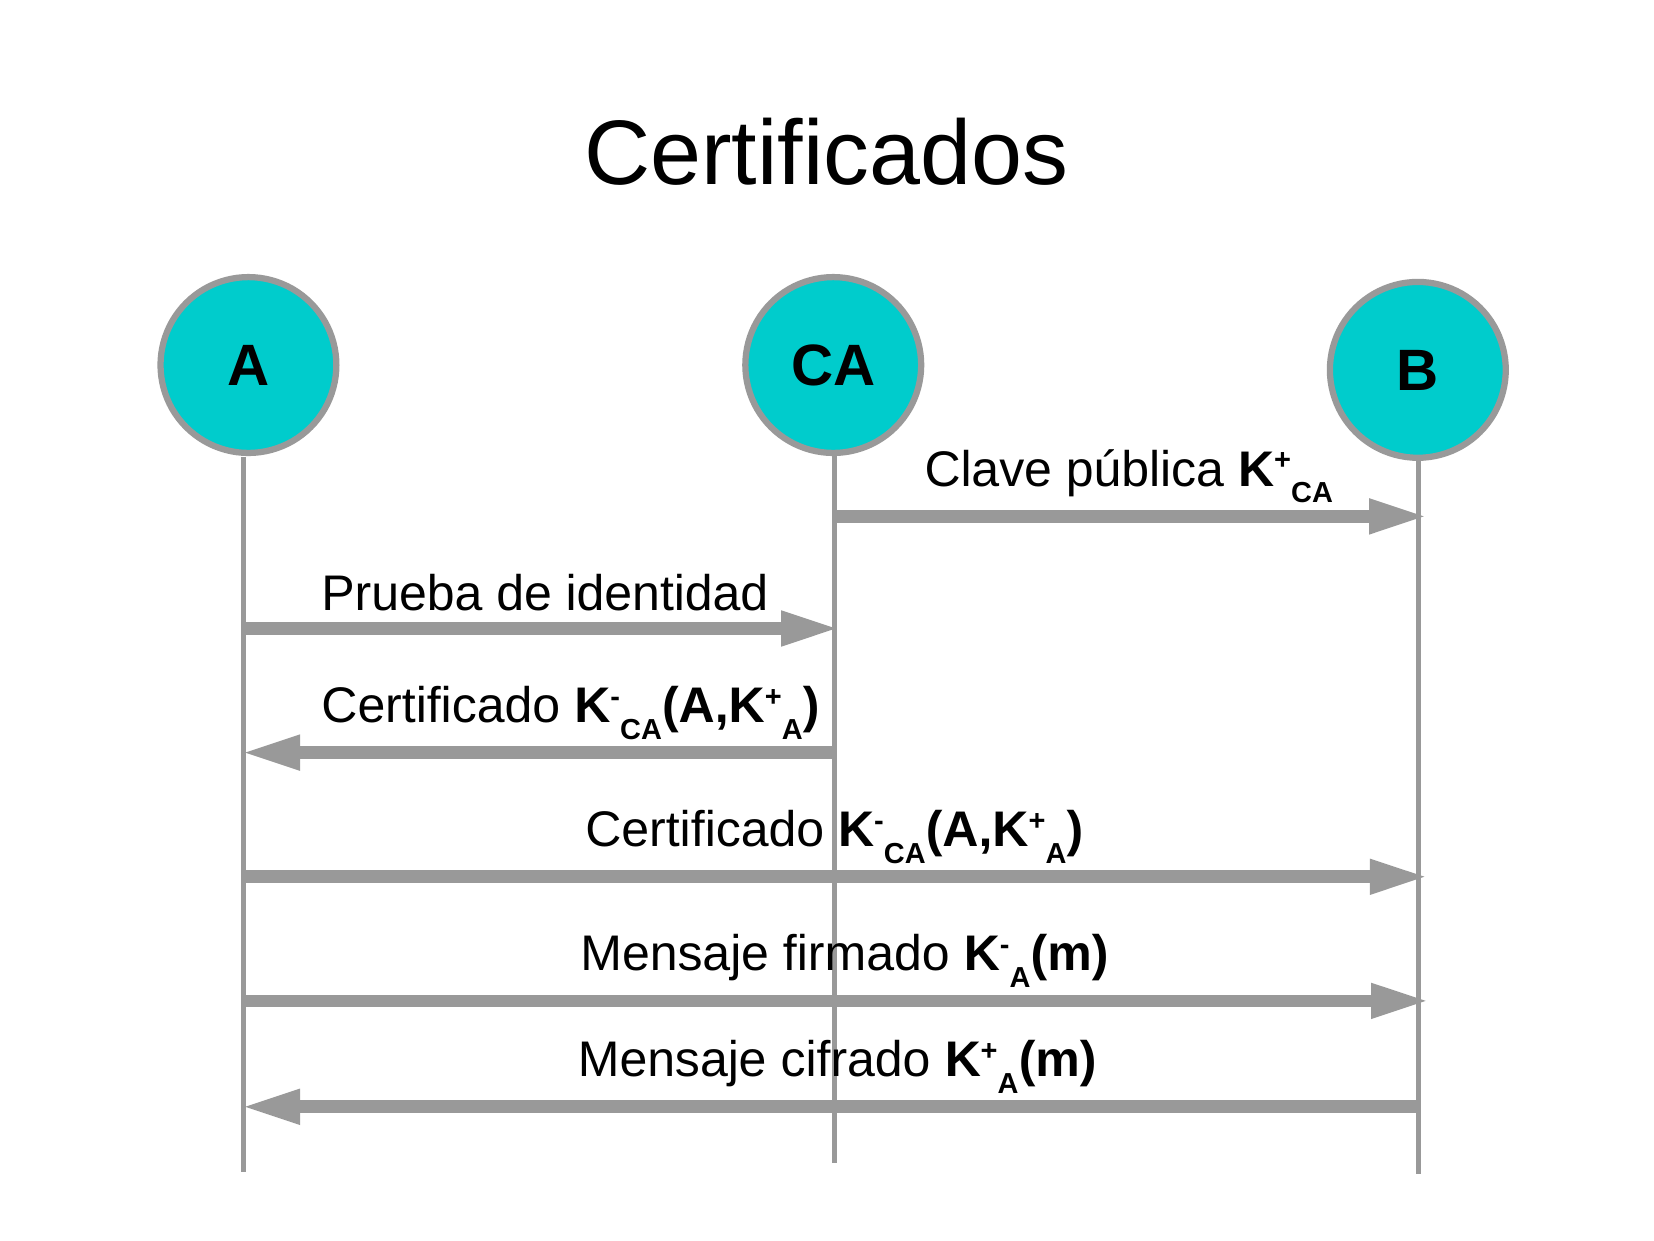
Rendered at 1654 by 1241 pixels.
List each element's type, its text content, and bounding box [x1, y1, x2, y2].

text_box Certificado K-CA(A,K+A) [570, 794, 1099, 877]
text_box Prueba de identidad [306, 557, 784, 622]
text_box CA [745, 277, 922, 453]
text_box Clave pública K+CA [909, 433, 1348, 517]
text_box Certificado K-CA(A,K+A) [306, 669, 835, 746]
text_box Mensaje cifrado K+A(m) [563, 1024, 1112, 1100]
text_box A [160, 277, 337, 453]
title Certificados [82, 49, 1571, 257]
text_box B [1329, 281, 1506, 458]
text_box Mensaje firmado K-A(m) [565, 918, 1124, 1001]
